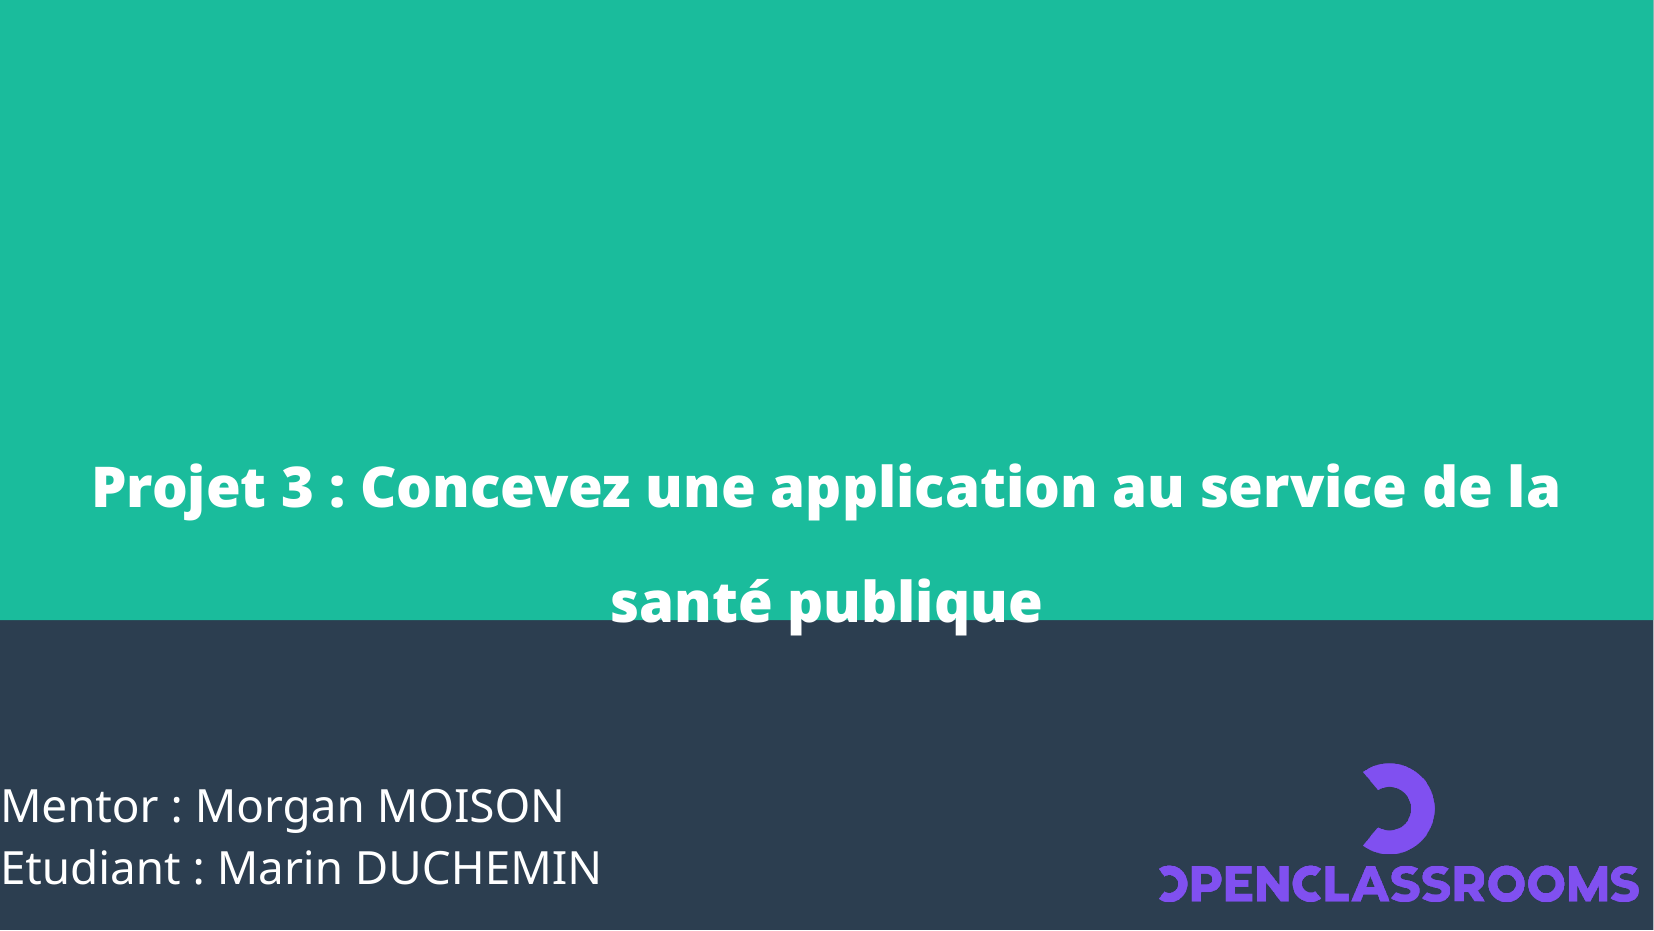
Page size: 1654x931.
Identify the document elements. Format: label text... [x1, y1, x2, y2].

picture [1143, 752, 1654, 931]
title Projet 3 : Concevez une application au service de la santé publique [59, 425, 1595, 623]
subtitle Mentor : Morgan MOISON Etudiant : Marin DUCHEMIN [0, 779, 686, 893]
